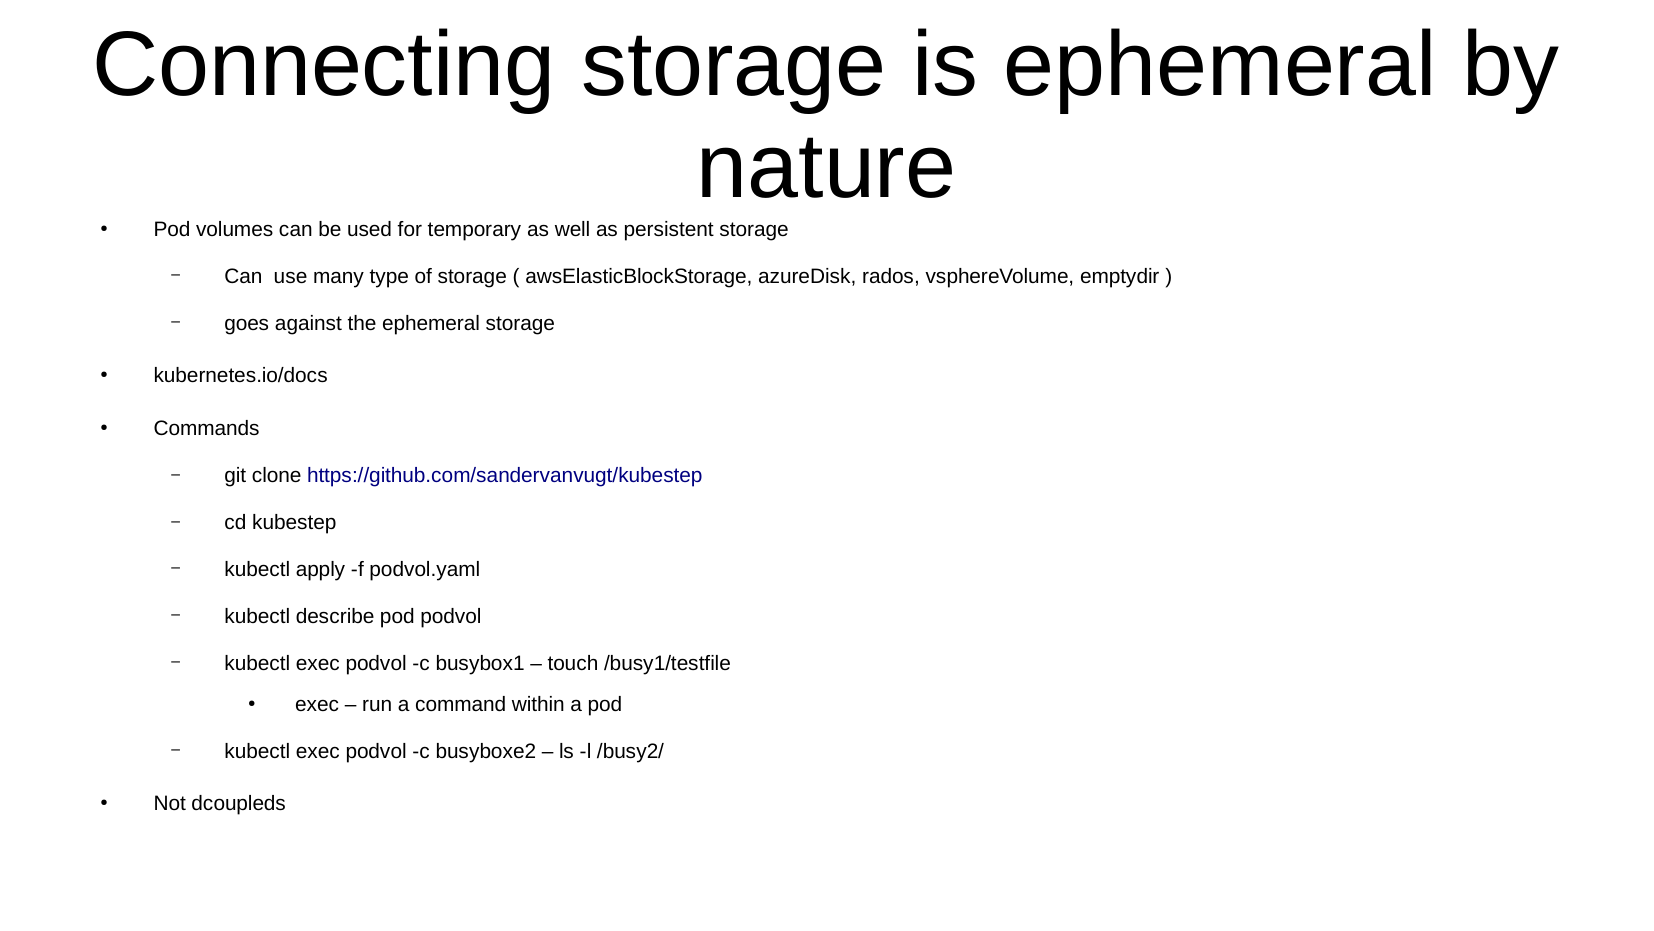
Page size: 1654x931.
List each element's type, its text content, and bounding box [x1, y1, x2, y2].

title Connecting storage is ephemeral by nature [82, 12, 1571, 217]
list Pod volumes can be used for temporary as well as persistent storage Can use many type of storage ( awsElasticBlockStorage, azureDisk, rados, vsphereVolume, emptydir ) goes against the ephemeral storage kubernetes.io/docs Commands git clone https://github.com/sandervanvugt/kubestep cd kubestep kubectl apply -f podvol.yaml kubectl describe pod podvol kubectl exec podvol -c busybox1 – touch /busy1/testfile exec – run a command within a pod kubectl exec podvol -c busyboxe2 – ls -l /busy2/ Not dcoupleds [82, 217, 1613, 901]
